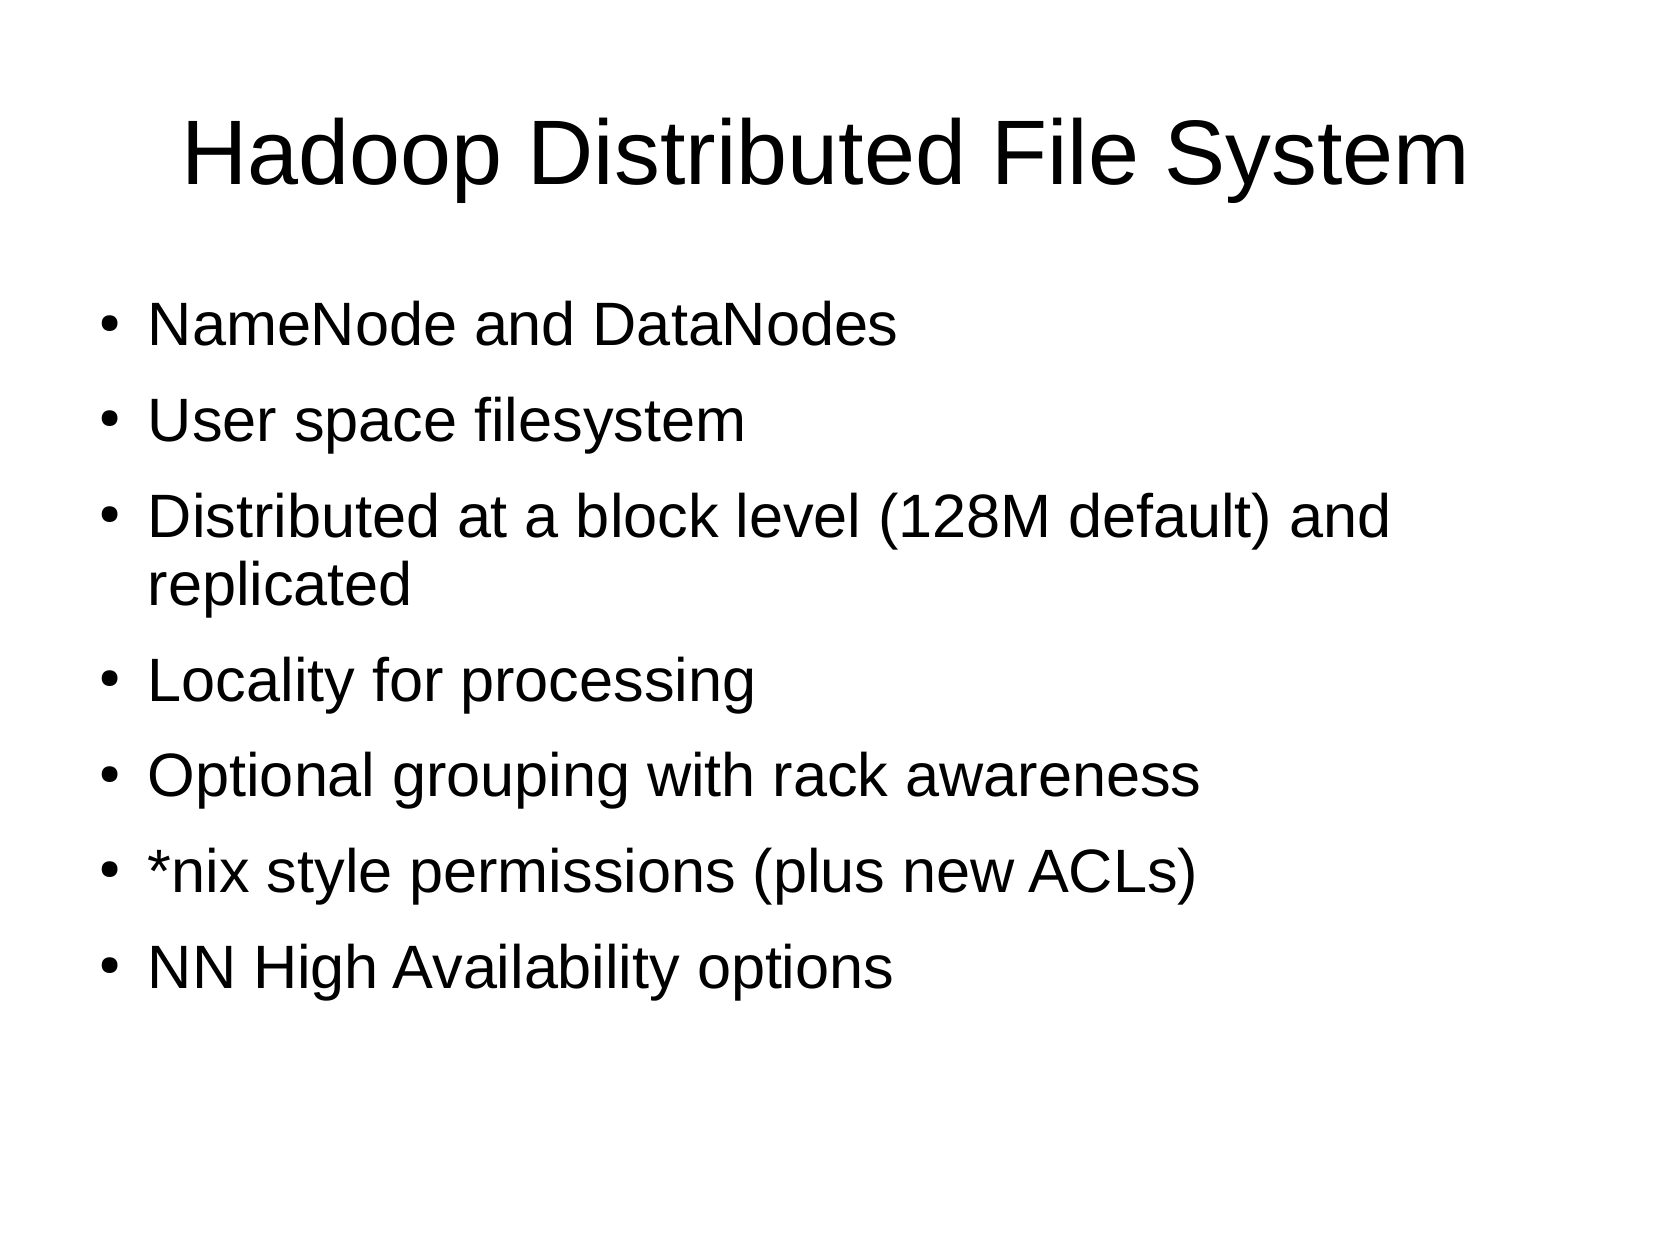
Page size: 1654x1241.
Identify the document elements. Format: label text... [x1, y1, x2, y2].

title Hadoop Distributed File System [82, 49, 1571, 257]
list NameNode and DataNodes User space filesystem Distributed at a block level (128M default) and replicated Locality for processing Optional grouping with rack awareness *nix style permissions (plus new ACLs) NN High Availability options [82, 290, 1571, 1010]
